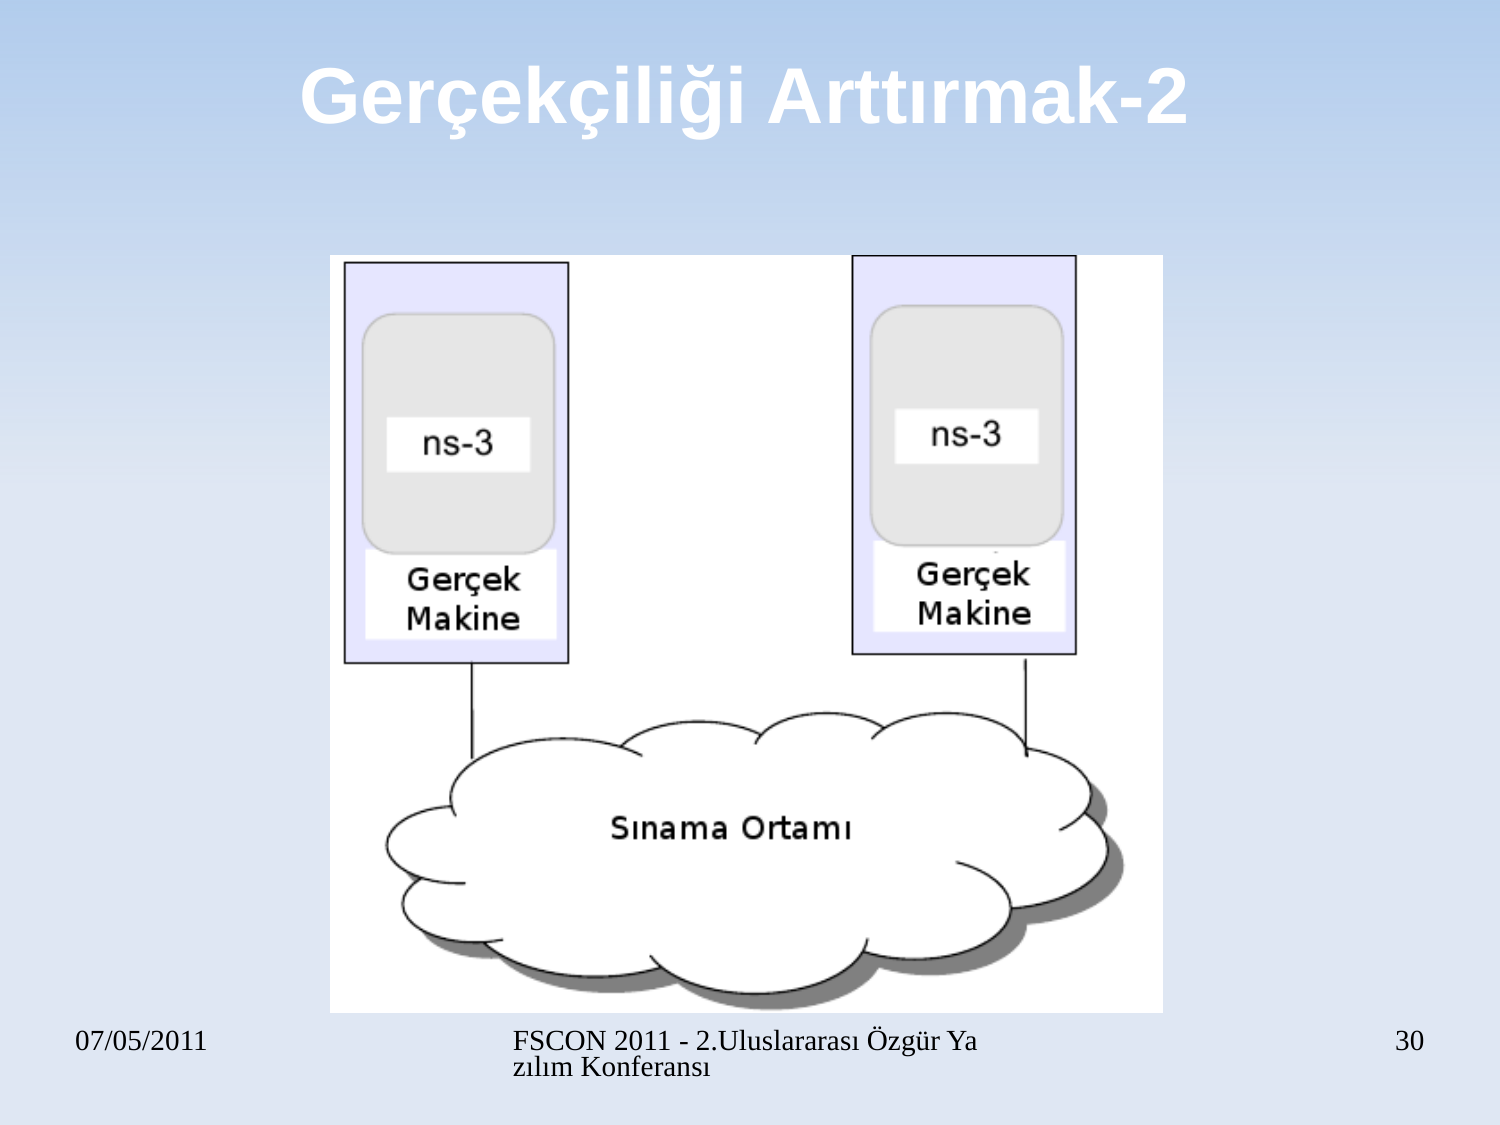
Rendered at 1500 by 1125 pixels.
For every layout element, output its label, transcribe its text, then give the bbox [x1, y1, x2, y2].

picture [0, 0, 1500, 1125]
title Gerçekçiliği Arttırmak-2 [69, 0, 1420, 188]
